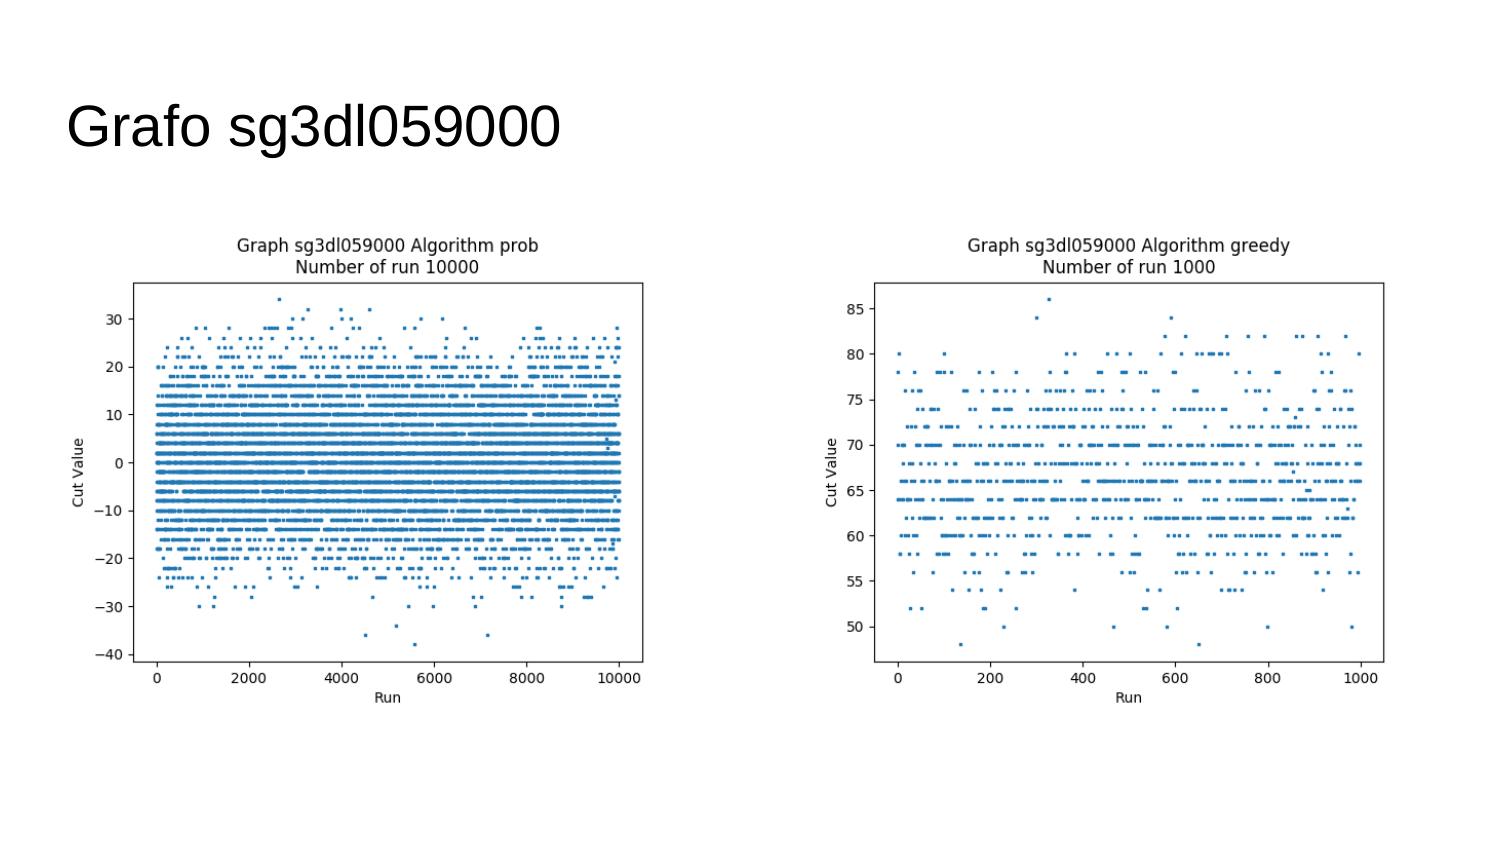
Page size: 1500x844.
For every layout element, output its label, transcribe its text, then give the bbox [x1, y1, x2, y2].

picture [792, 223, 1449, 716]
picture [51, 223, 708, 716]
title Grafo sg3dl059000 [51, 72, 1449, 167]
